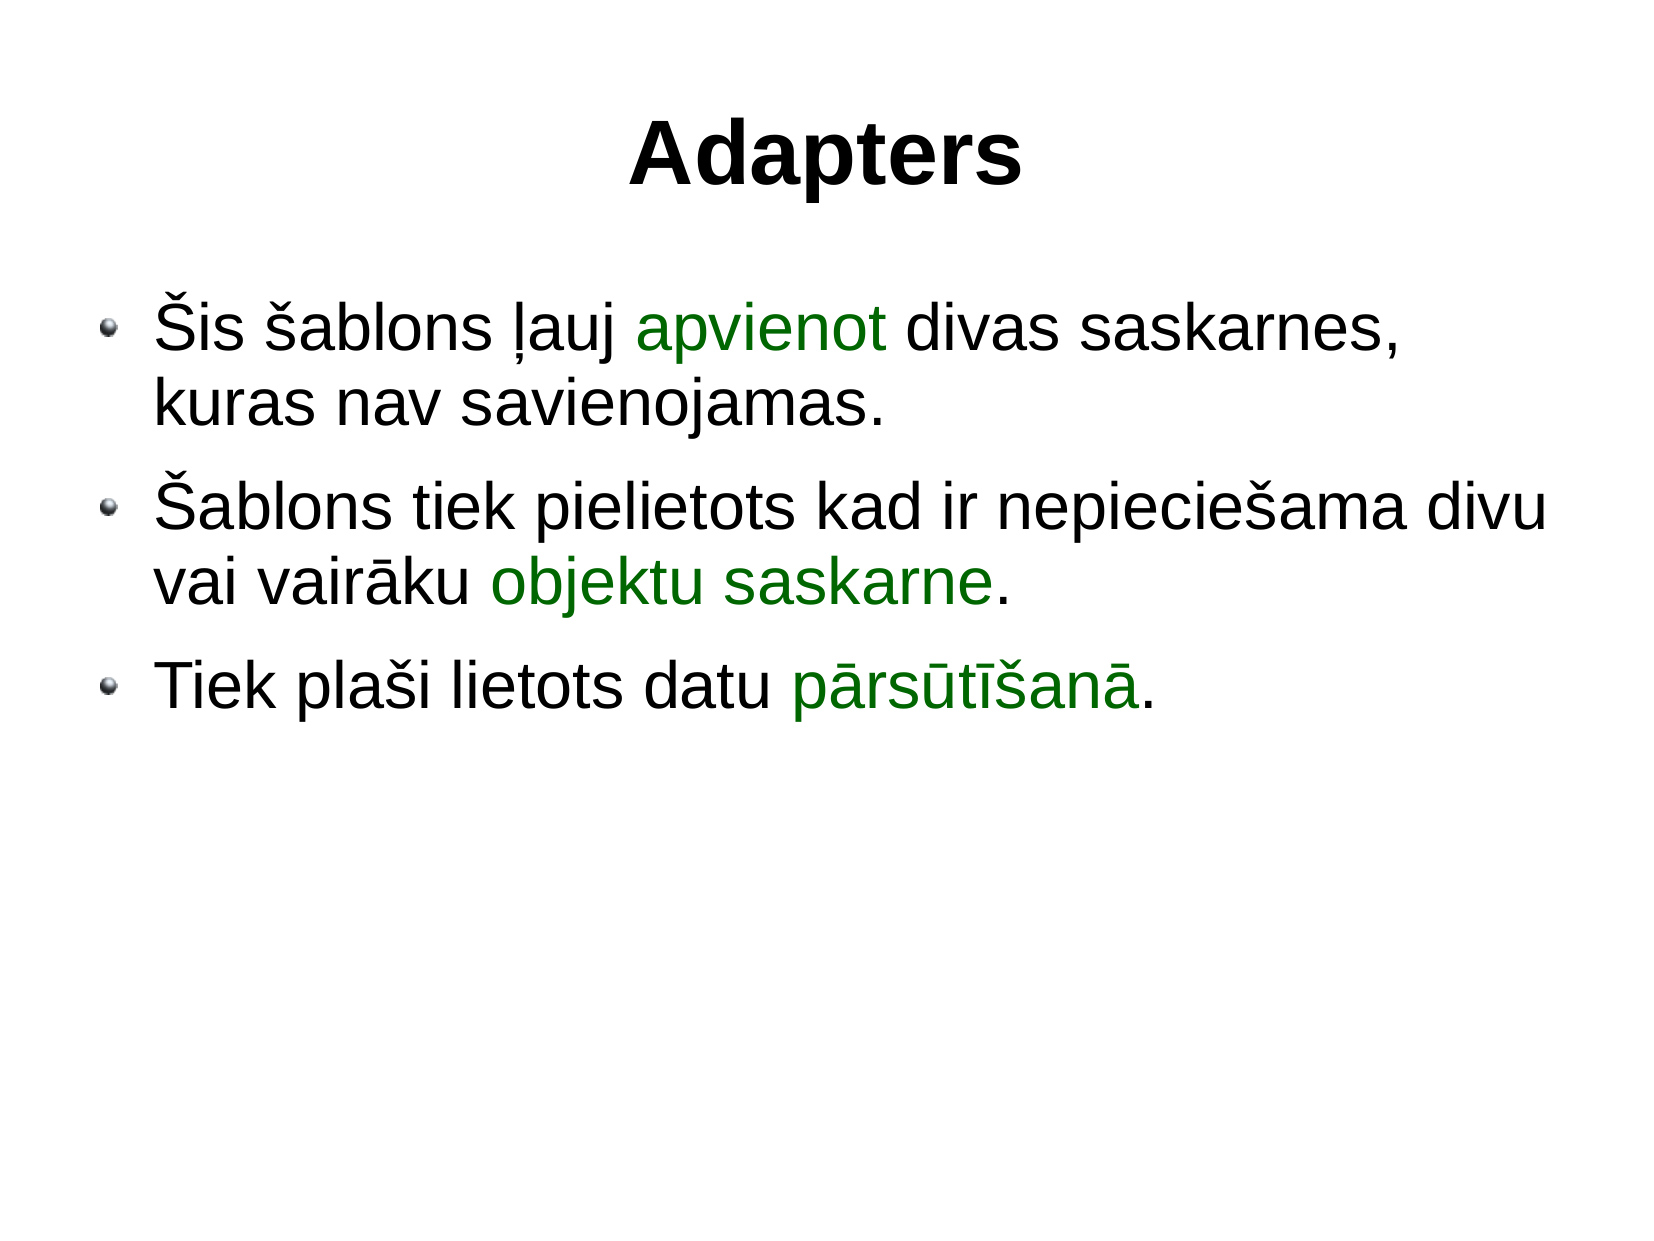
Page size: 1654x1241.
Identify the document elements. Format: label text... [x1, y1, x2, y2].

list Šis šablons ļauj apvienot divas saskarnes, kuras nav savienojamas. Šablons tiek pielietots kad ir nepieciešama divu vai vairāku objektu saskarne. Tiek plaši lietots datu pārsūtīšanā. [82, 290, 1571, 1010]
title Adapters [82, 49, 1571, 257]
